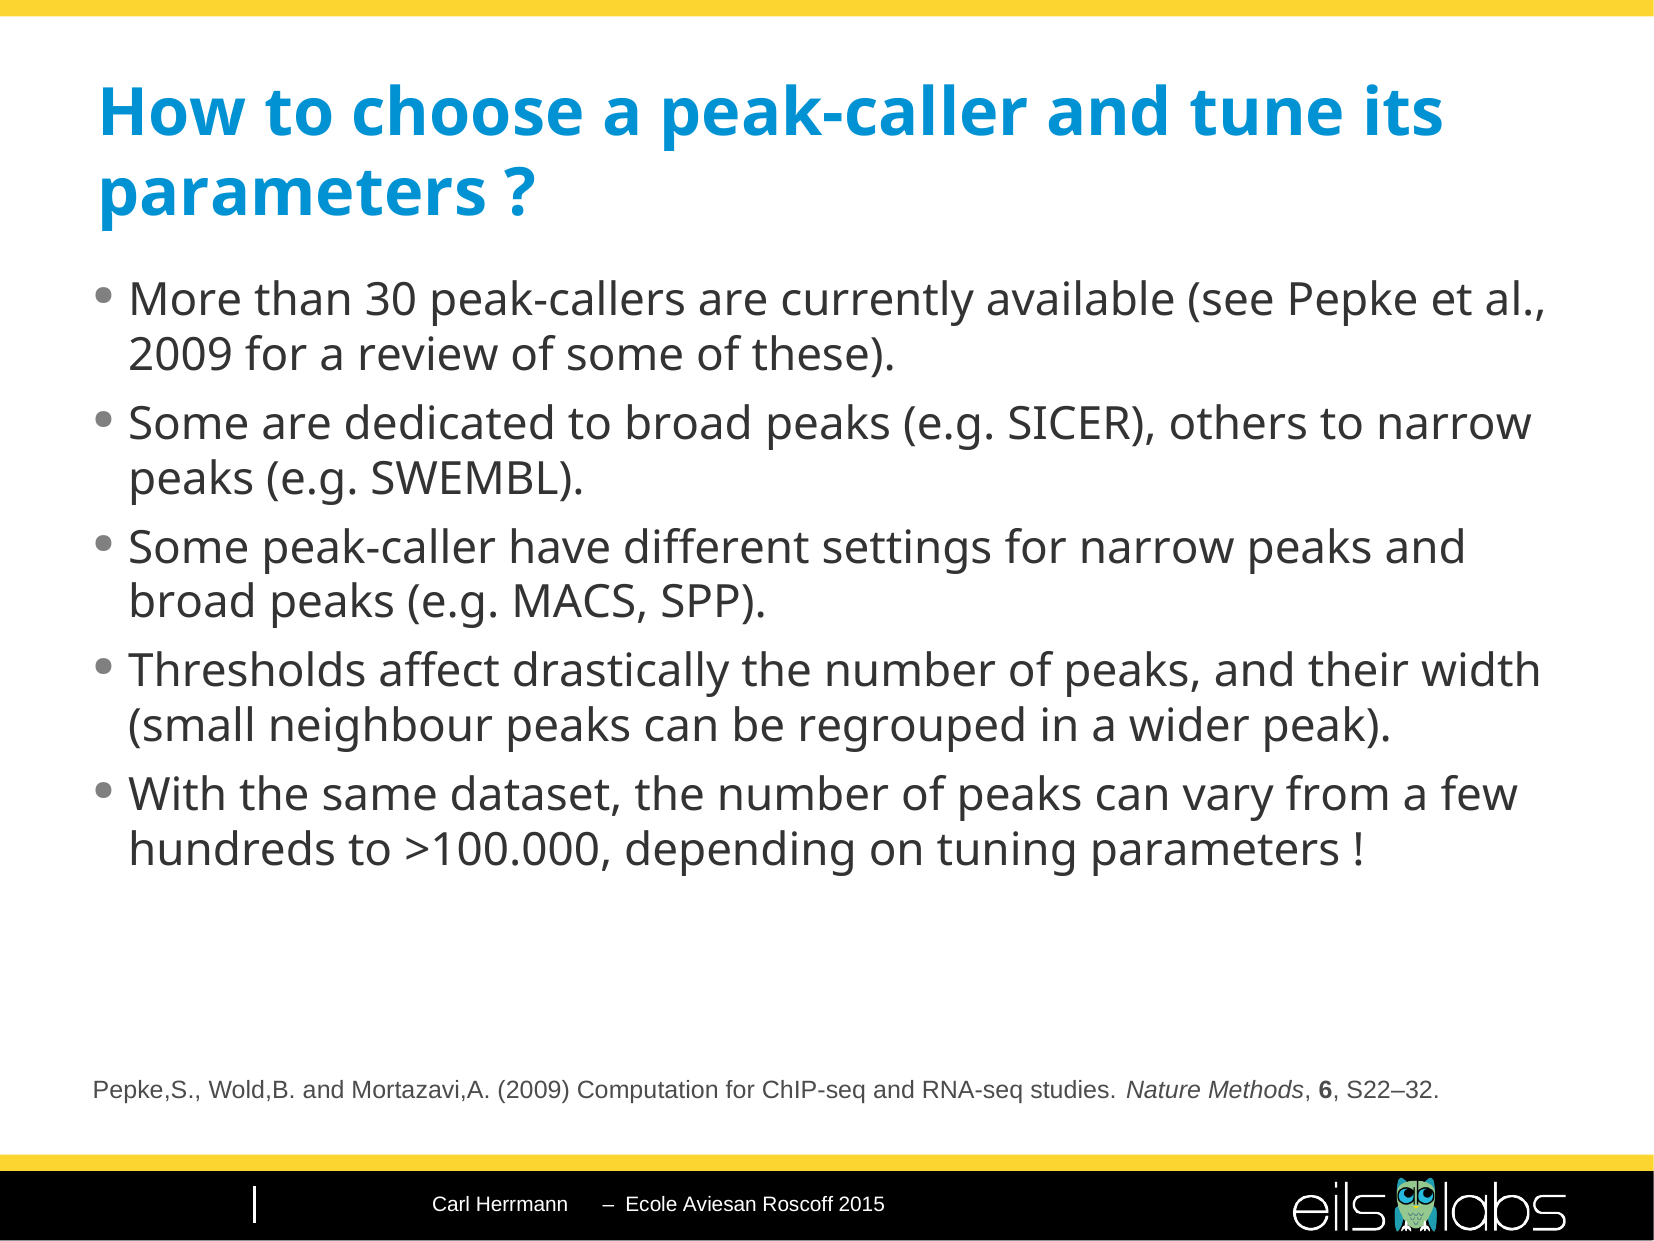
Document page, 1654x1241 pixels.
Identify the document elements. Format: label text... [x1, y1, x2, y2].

title How to choose a peak-caller and tune its parameters ? [82, 61, 1571, 237]
list More than 30 peak-callers are currently available (see Pepke et al., 2009 for a review of some of these). Some are dedicated to broad peaks (e.g. SICER), others to narrow peaks (e.g. SWEMBL). Some peak-caller have different settings for narrow peaks and broad peaks (e.g. MACS, SPP). Thresholds affect drastically the number of peaks, and their width (small neighbour peaks can be regrouped in a wider peak). With the same dataset, the number of peaks can vary from a few hundreds to >100.000, depending on tuning parameters ! [77, 262, 1567, 997]
picture [1292, 1177, 1566, 1232]
text_box Pepke,S., Wold,B. and Mortazavi,A. (2009) Computation for ChIP-seq and RNA-seq studies. Nature Methods, 6, S22–32. [77, 1068, 1559, 1108]
